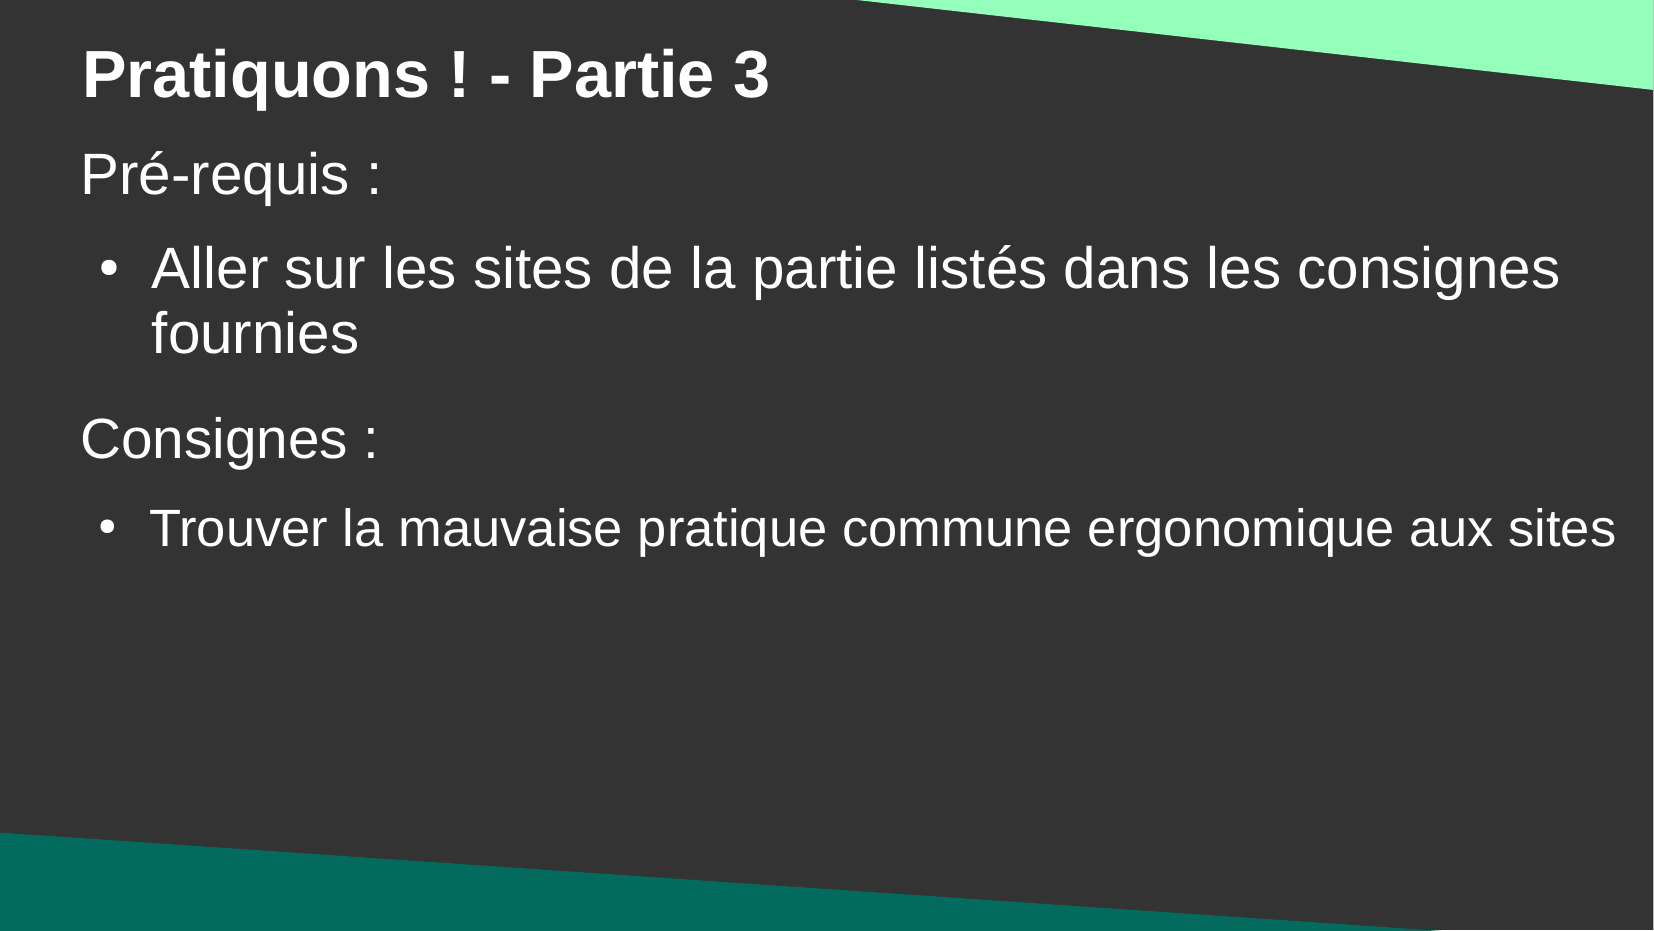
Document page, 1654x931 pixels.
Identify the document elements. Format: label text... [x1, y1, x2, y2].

list Consignes : Trouver la mauvaise pratique commune ergonomique aux sites [80, 407, 1620, 568]
list Pré-requis : Aller sur les sites de la partie listés dans les consignes fournies [80, 141, 1620, 397]
title Pratiquons ! - Partie 3 [82, 37, 1571, 114]
text_box [856, 0, 1654, 91]
